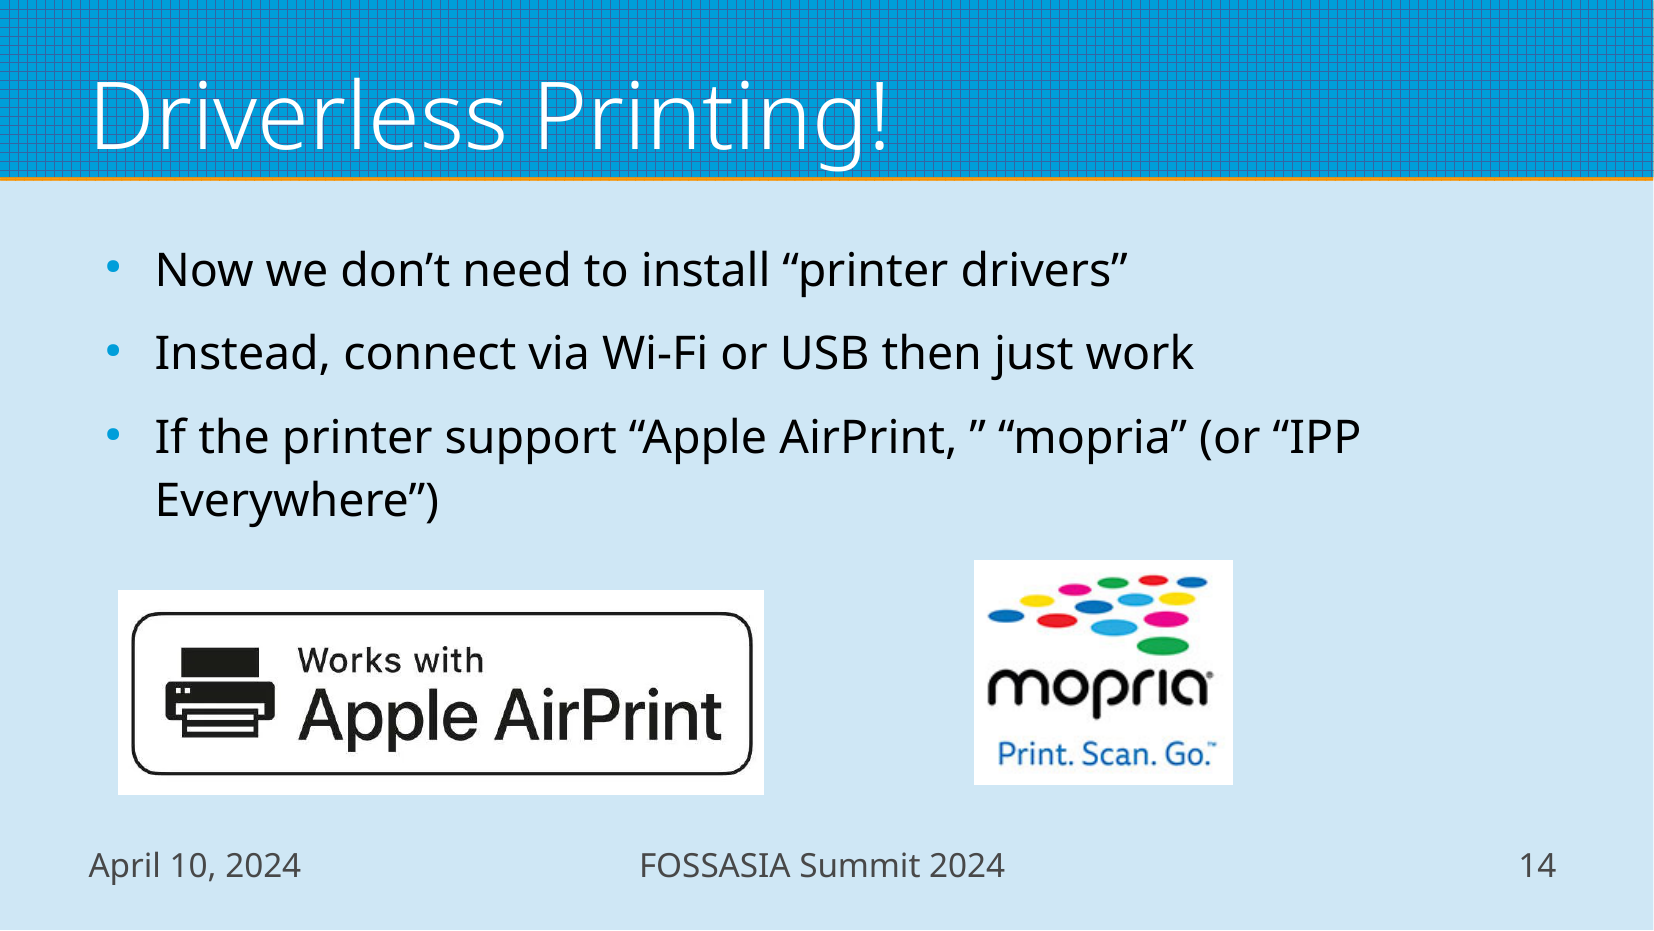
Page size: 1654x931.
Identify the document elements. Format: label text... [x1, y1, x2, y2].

list Now we don’t need to install “printer drivers” Instead, connect via Wi-Fi or USB then just work If the printer support “Apple AirPrint, ” “mopria” (or “IPP Everywhere”) [88, 236, 1565, 532]
picture [974, 560, 1233, 785]
picture [118, 590, 764, 795]
title Driverless Printing! [88, 14, 1565, 178]
